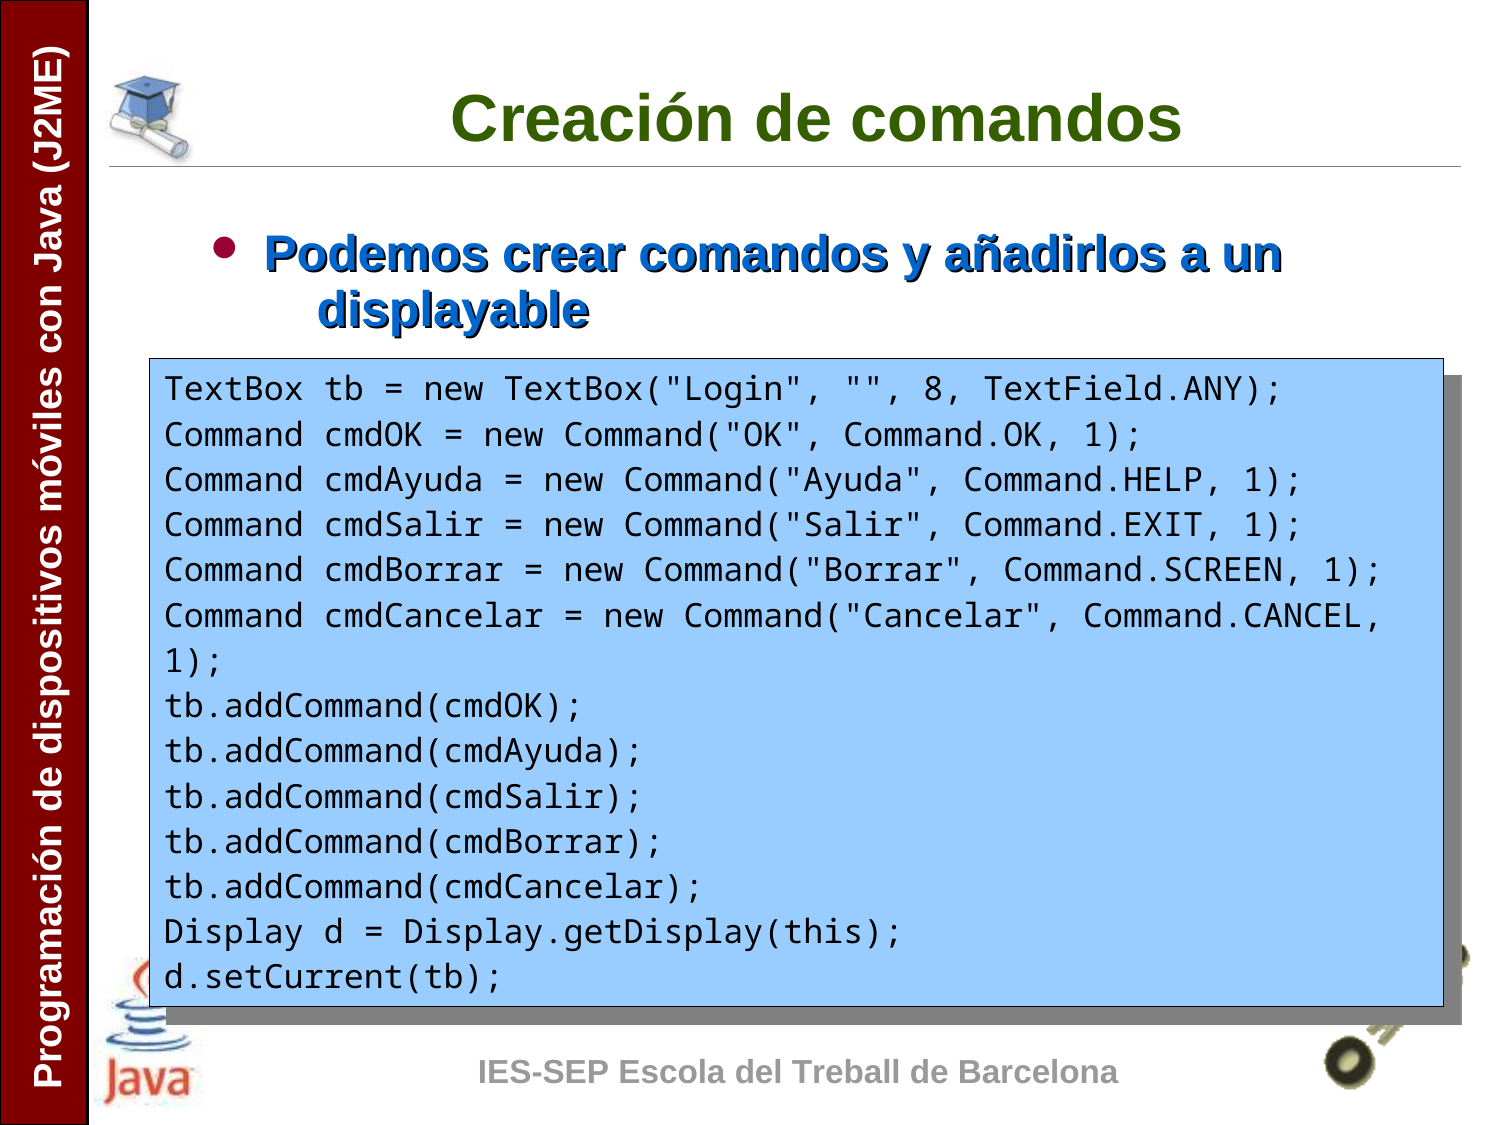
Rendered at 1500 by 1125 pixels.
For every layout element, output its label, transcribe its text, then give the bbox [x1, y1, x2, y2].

list Podemos crear comandos y añadirlos a un displayable [174, 224, 1451, 337]
picture [93, 931, 204, 1109]
picture [1322, 939, 1471, 1094]
title Creación de comandos [211, 75, 1424, 163]
text_box TextBox tb = new TextBox("Login", "", 8, TextField.ANY); Command cmdOK = new Command("OK", Command.OK, 1); Command cmdAyuda = new Command("Ayuda", Command.HELP, 1); Command cmdSalir = new Command("Salir", Command.EXIT, 1); Command cmdBorrar = new Command("Borrar", Command.SCREEN, 1); Command cmdCancelar = new Command("Cancelar", Command.CANCEL, 1); tb.addCommand(cmdOK); tb.addCommand(cmdAyuda); tb.addCommand(cmdSalir); tb.addCommand(cmdBorrar); tb.addCommand(cmdCancelar); Display d = Display.getDisplay(this); d.setCurrent(tb); [149, 358, 1444, 902]
picture [93, 61, 206, 174]
